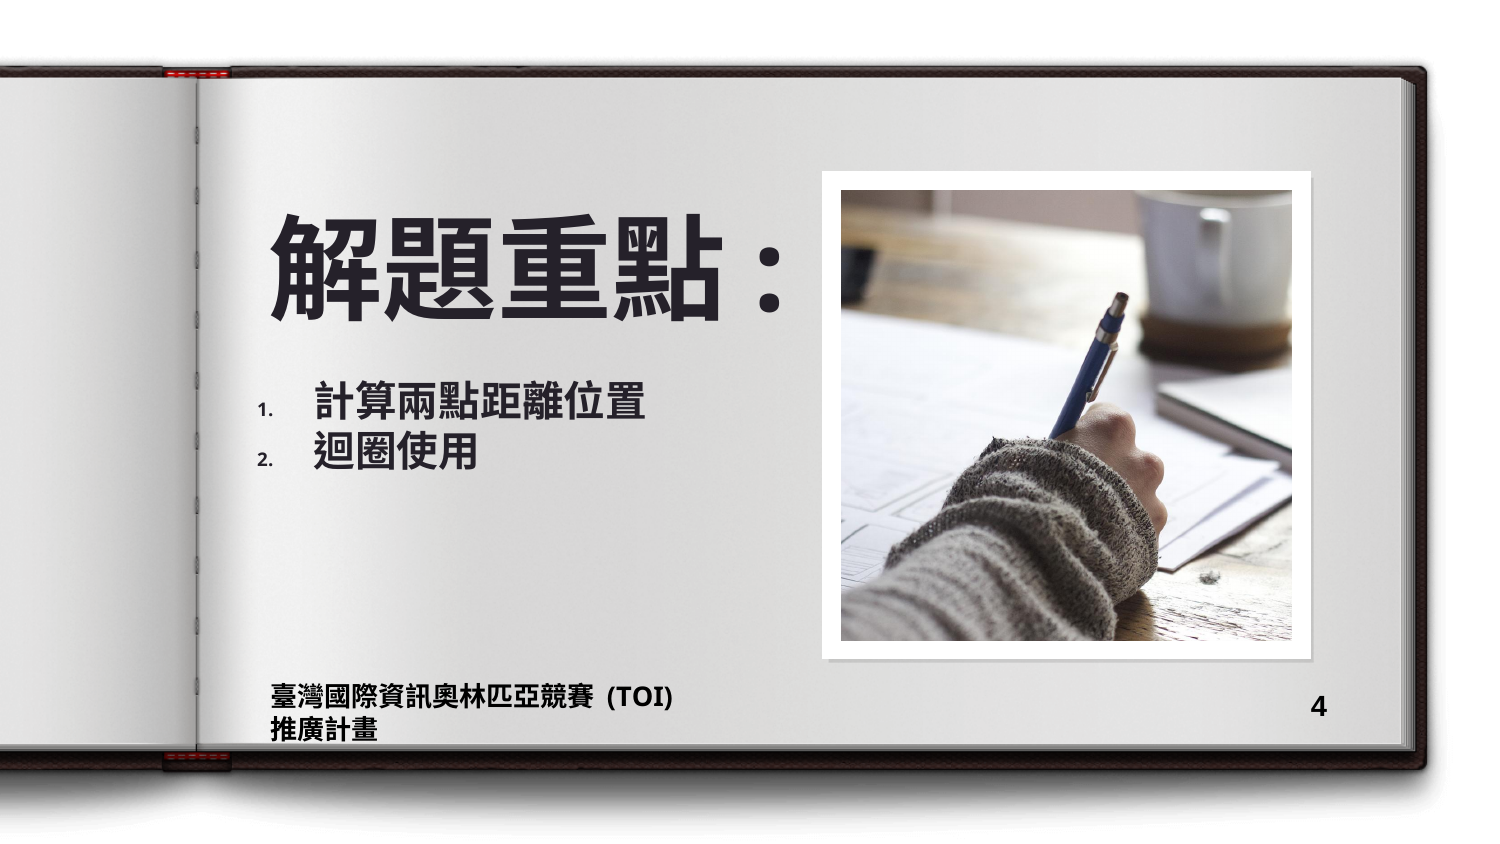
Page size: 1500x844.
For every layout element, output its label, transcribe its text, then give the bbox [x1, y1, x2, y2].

picture [841, 190, 1292, 641]
text_box 解題重點: [253, 158, 784, 350]
text_box 計算兩點距離位置 迴圈使用 [242, 359, 796, 663]
text_box 4 [1295, 672, 1386, 737]
text_box [829, 178, 1314, 663]
